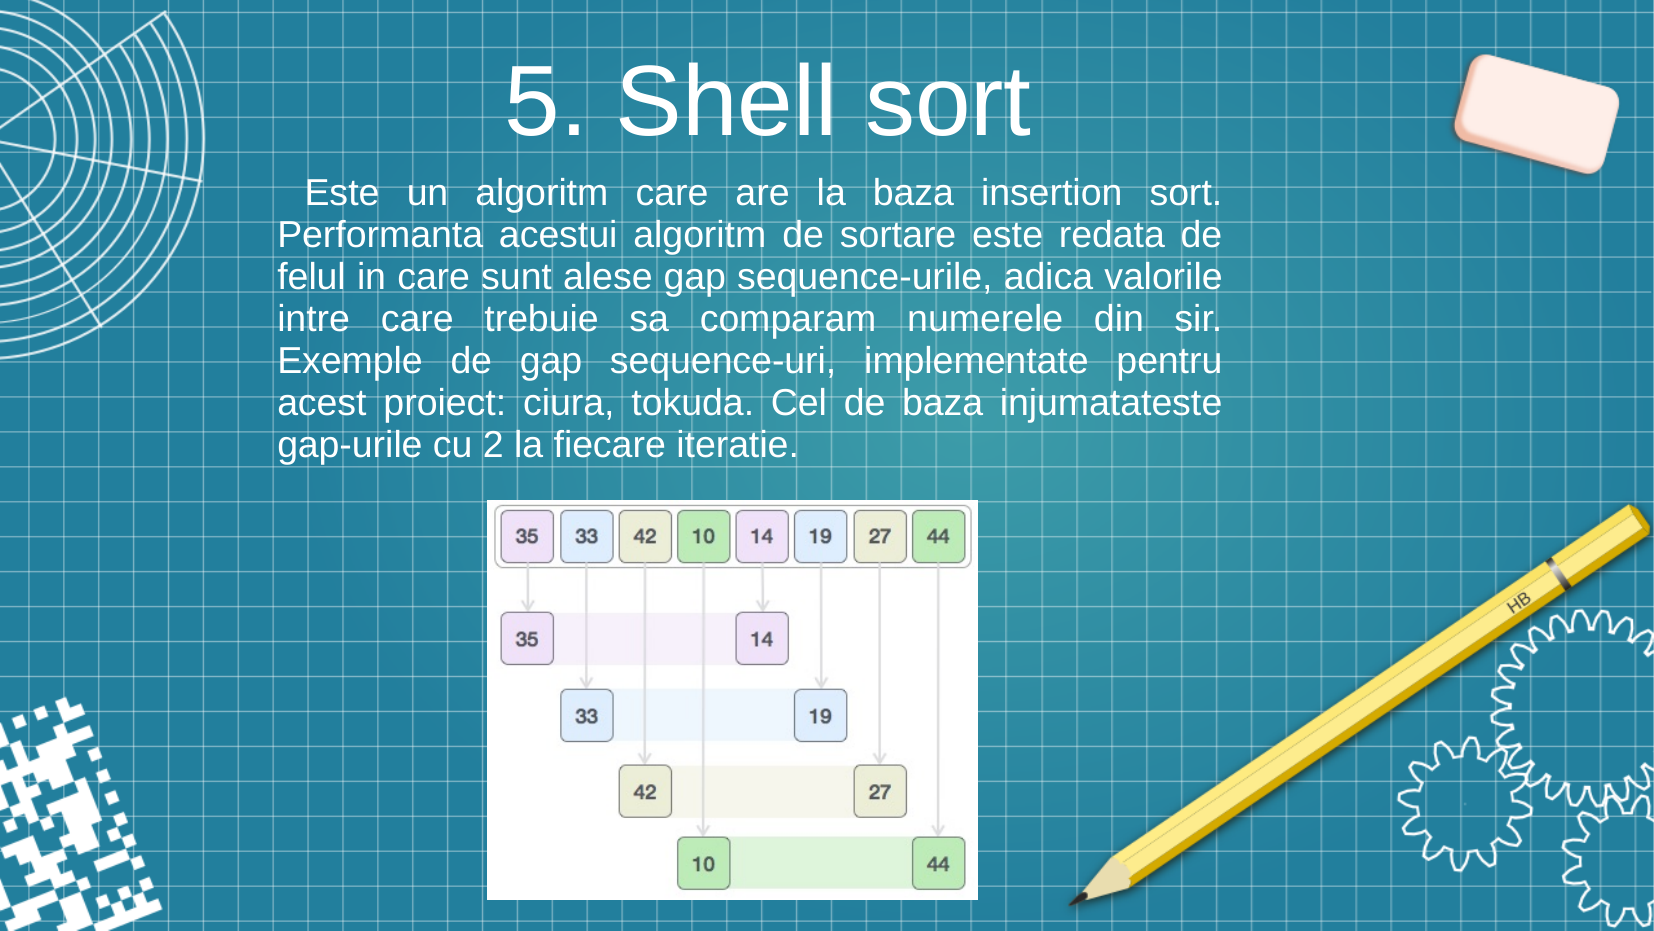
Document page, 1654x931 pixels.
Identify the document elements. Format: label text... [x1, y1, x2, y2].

text_box Este un algoritm care are la baza insertion sort. Performanta acestui algoritm de sortare este redata de felul in care sunt alese gap sequence-urile, adica valorile intre care trebuie sa comparam numerele din sir. Exemple de gap sequence-uri, implementate pentru acest proiect: ciura, tokuda. Cel de baza injumatateste gap-urile cu 2 la fiecare iteratie. [262, 164, 1238, 488]
text_box 5. Shell sort [225, 37, 1313, 165]
picture [0, 0, 1654, 931]
